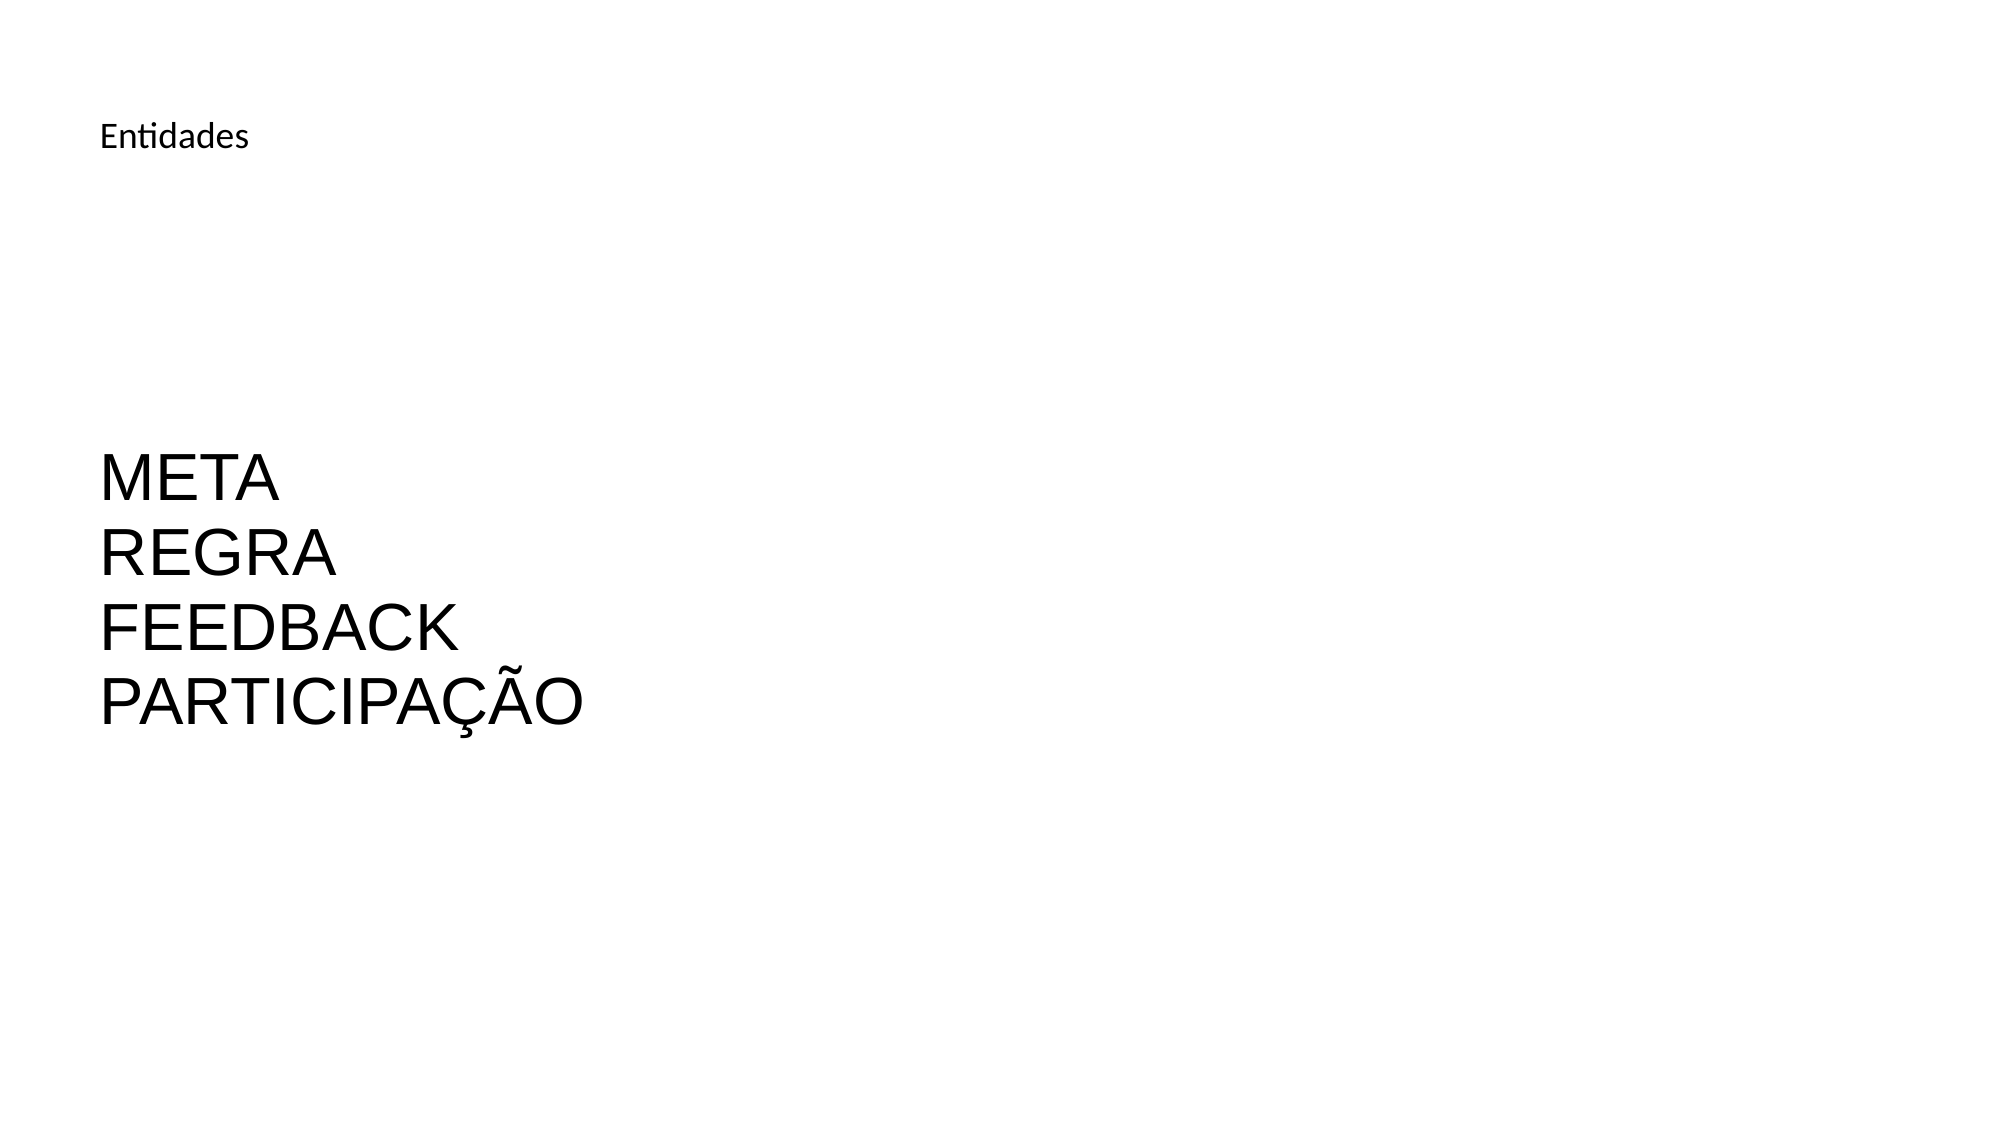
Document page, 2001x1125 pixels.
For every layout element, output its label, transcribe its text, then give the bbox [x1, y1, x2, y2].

subtitle META REGRA FEEDBACK PARTICIPAÇÃO [99, 263, 1900, 916]
title Entidades [99, 44, 1900, 233]
